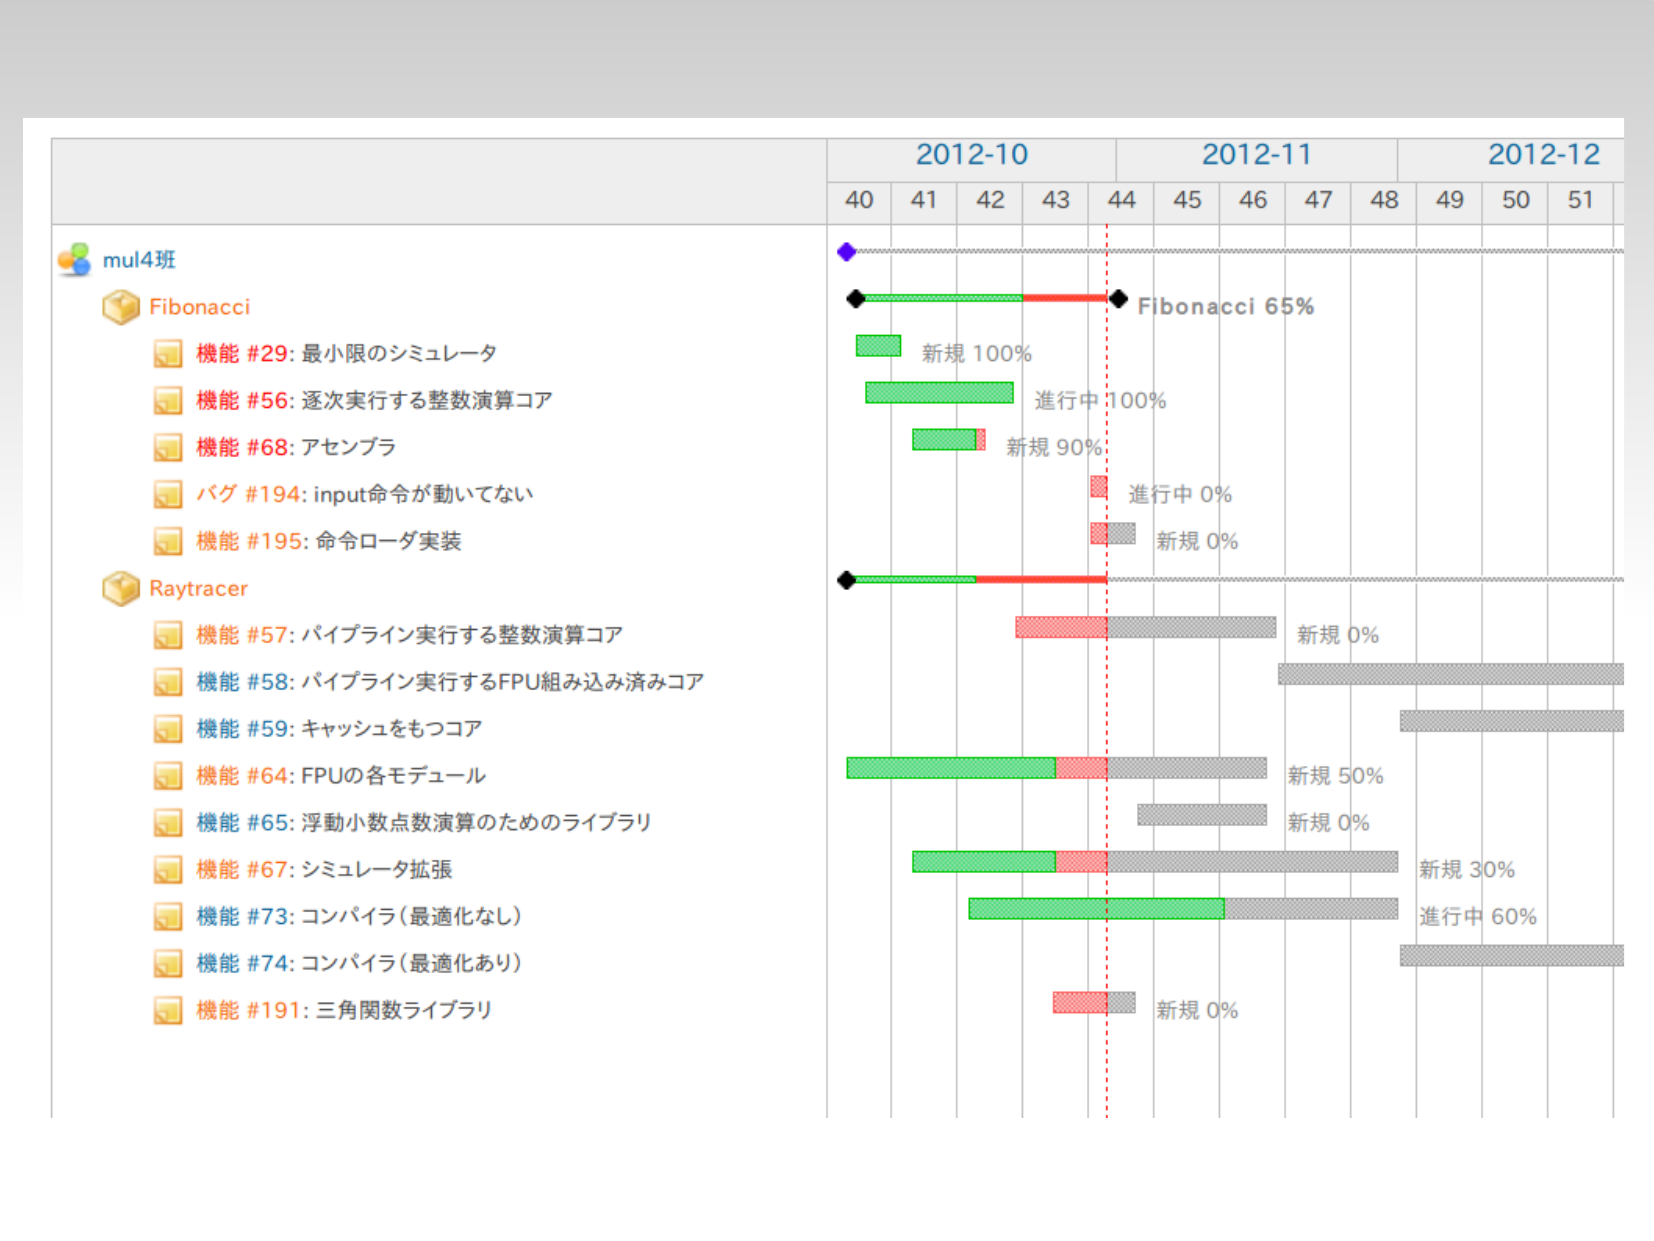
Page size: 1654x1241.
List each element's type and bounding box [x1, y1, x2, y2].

picture [23, 118, 1625, 1118]
